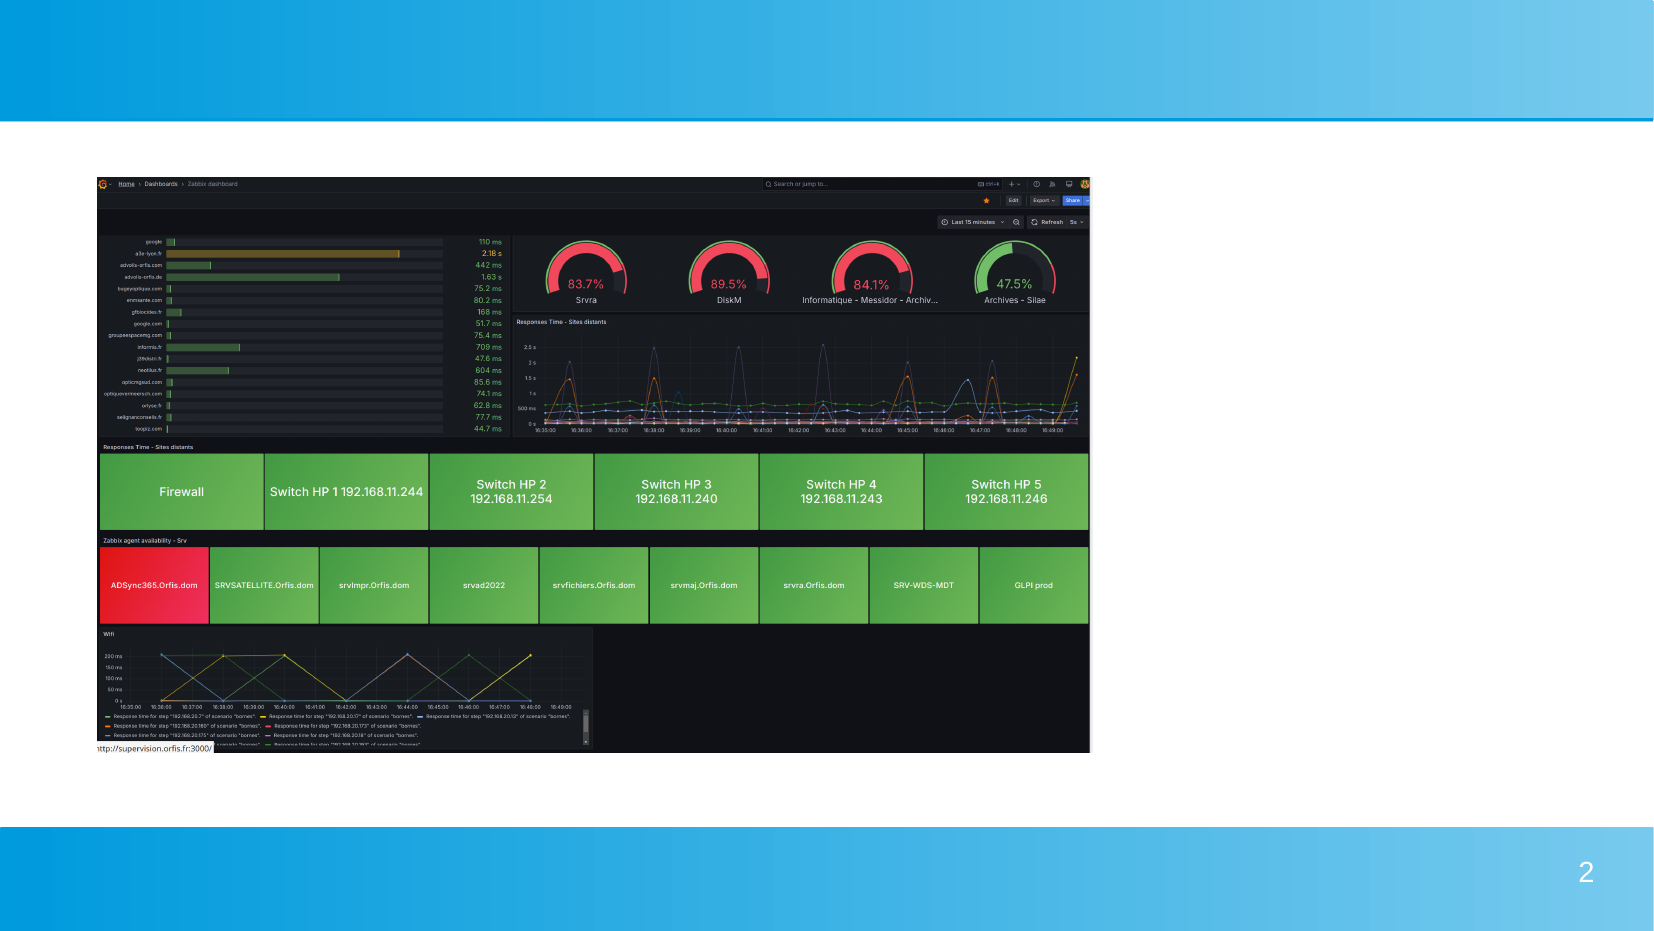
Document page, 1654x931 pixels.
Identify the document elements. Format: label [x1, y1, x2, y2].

picture [97, 177, 1093, 754]
